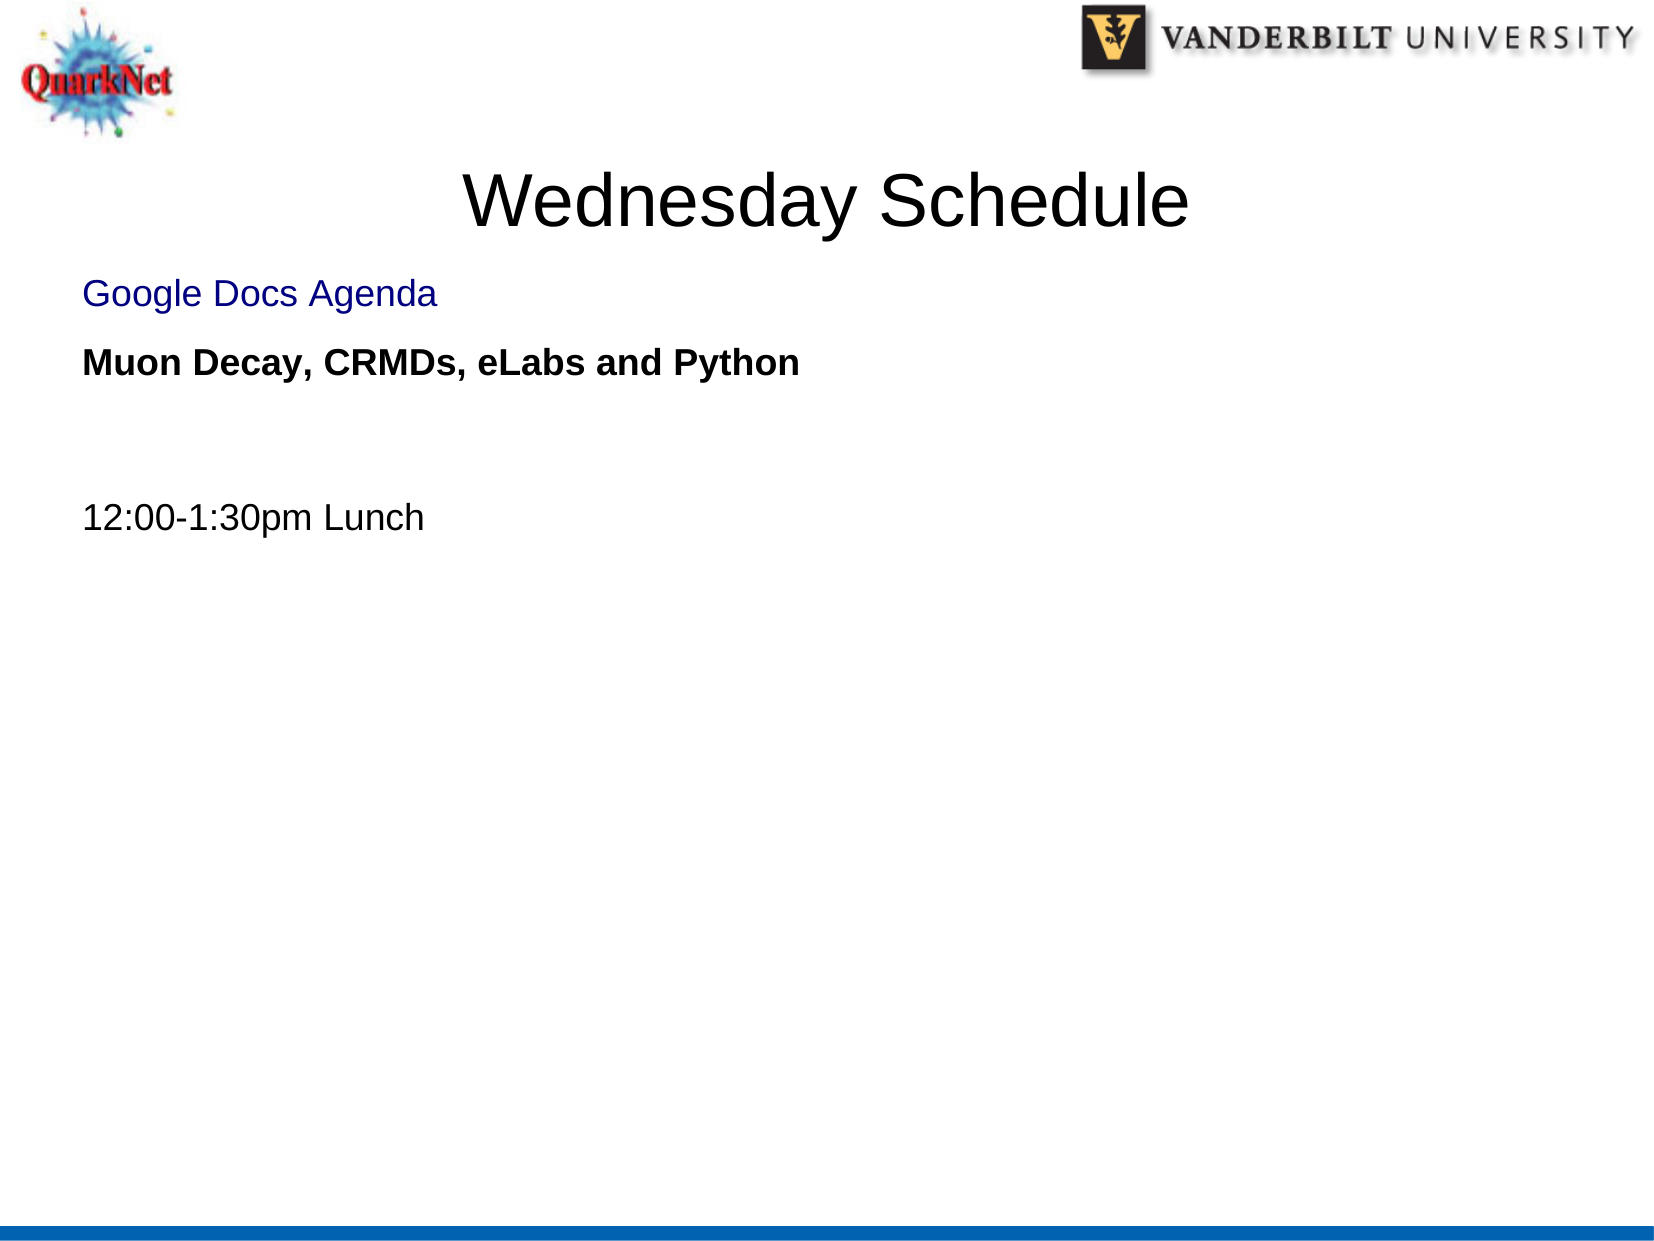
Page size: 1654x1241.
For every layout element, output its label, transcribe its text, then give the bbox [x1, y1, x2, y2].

picture [1078, 1, 1649, 85]
title Wednesday Schedule [121, 118, 1534, 266]
list Google Docs Agenda Muon Decay, CRMDs, eLabs and Python 12:00-1:30pm Lunch [82, 266, 1571, 967]
picture [4, 1, 188, 152]
